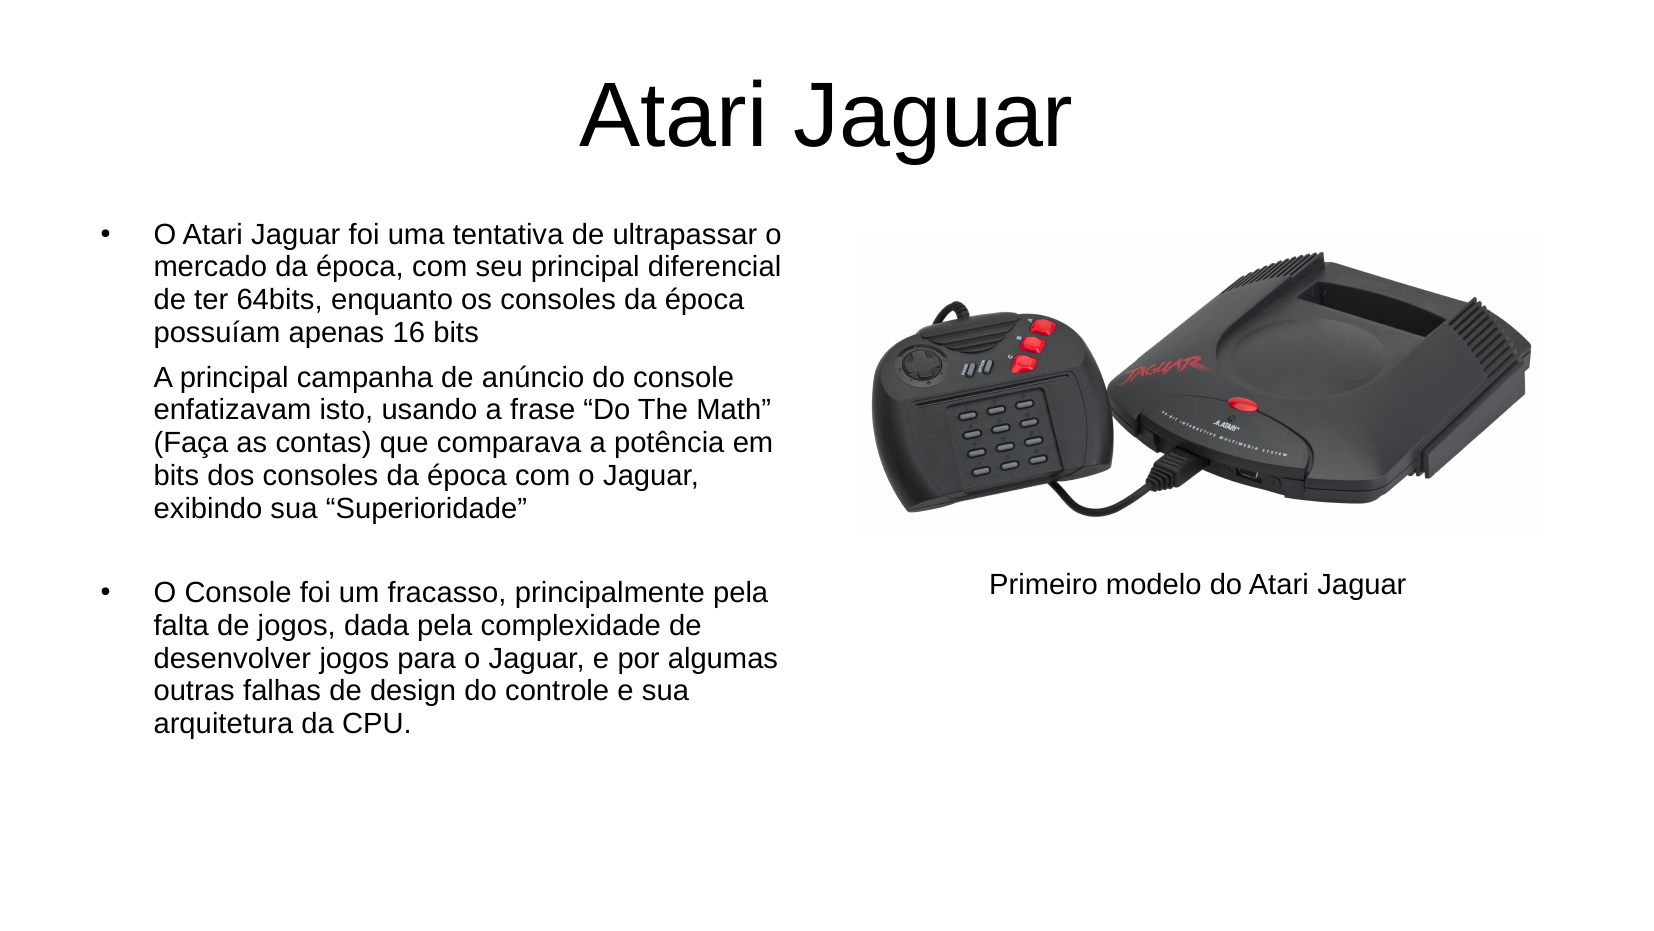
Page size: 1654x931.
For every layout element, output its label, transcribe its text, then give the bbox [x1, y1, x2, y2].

list O Console foi um fracasso, principalmente pela falta de jogos, dada pela complexidade de desenvolver jogos para o Jaguar, e por algumas outras falhas de design do controle e sua arquitetura da CPU. [82, 531, 809, 789]
text_box Primeiro modelo do Atari Jaguar [974, 561, 1565, 609]
list O Atari Jaguar foi uma tentativa de ultrapassar o mercado da época, com seu principal diferencial de ter 64bits, enquanto os consoles da época possuíam apenas 16 bits A principal campanha de anúncio do console enfatizavam isto, usando a frase “Do The Math” (Faça as contas) que comparava a potência em bits dos consoles da época com o Jaguar, exibindo sua “Superioridade” [82, 217, 809, 531]
title Atari Jaguar [82, 37, 1571, 193]
picture [856, 236, 1544, 532]
